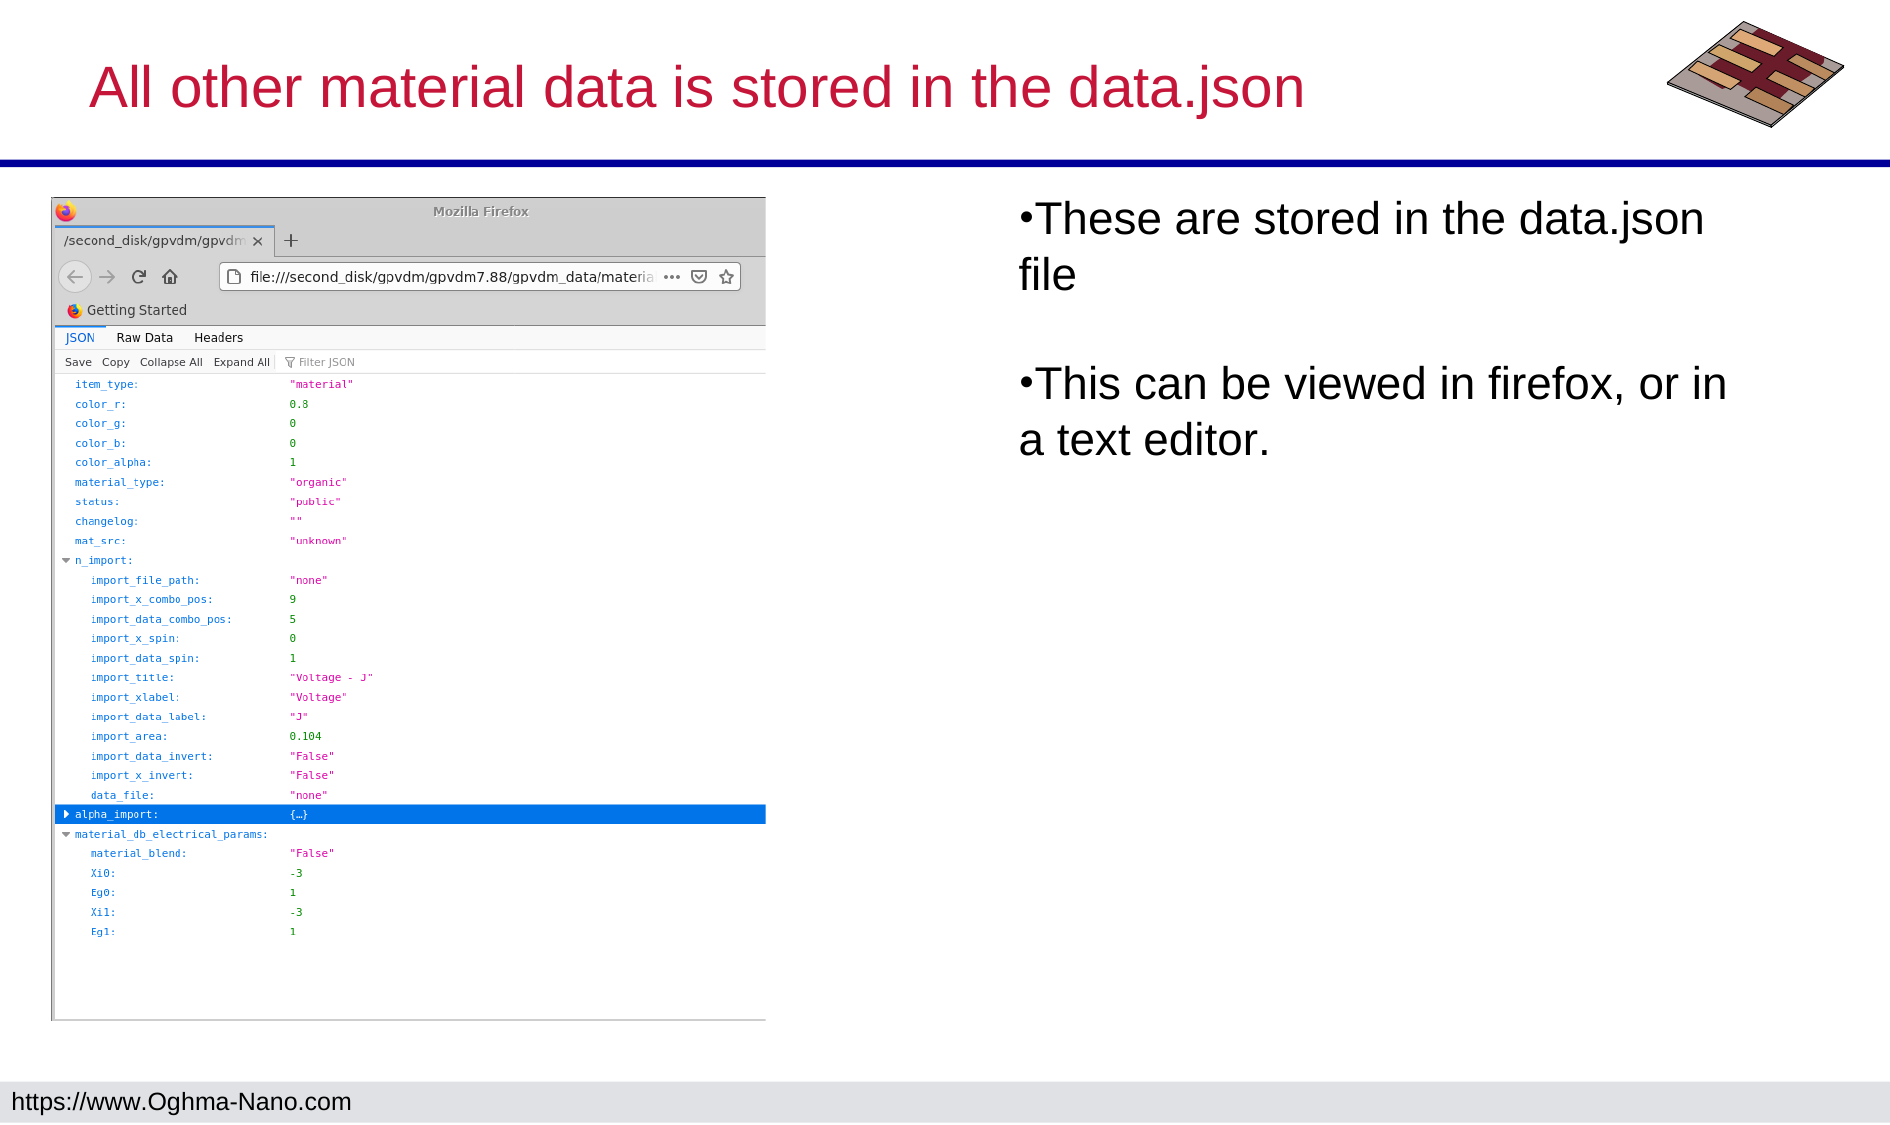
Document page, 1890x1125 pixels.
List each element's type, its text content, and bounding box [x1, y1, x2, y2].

picture [51, 197, 766, 1021]
text_box These are stored in the data.json file This can be viewed in firefox, or in a text editor. [1003, 181, 1782, 827]
title All other material data is stored in the data.json [74, 34, 1634, 140]
